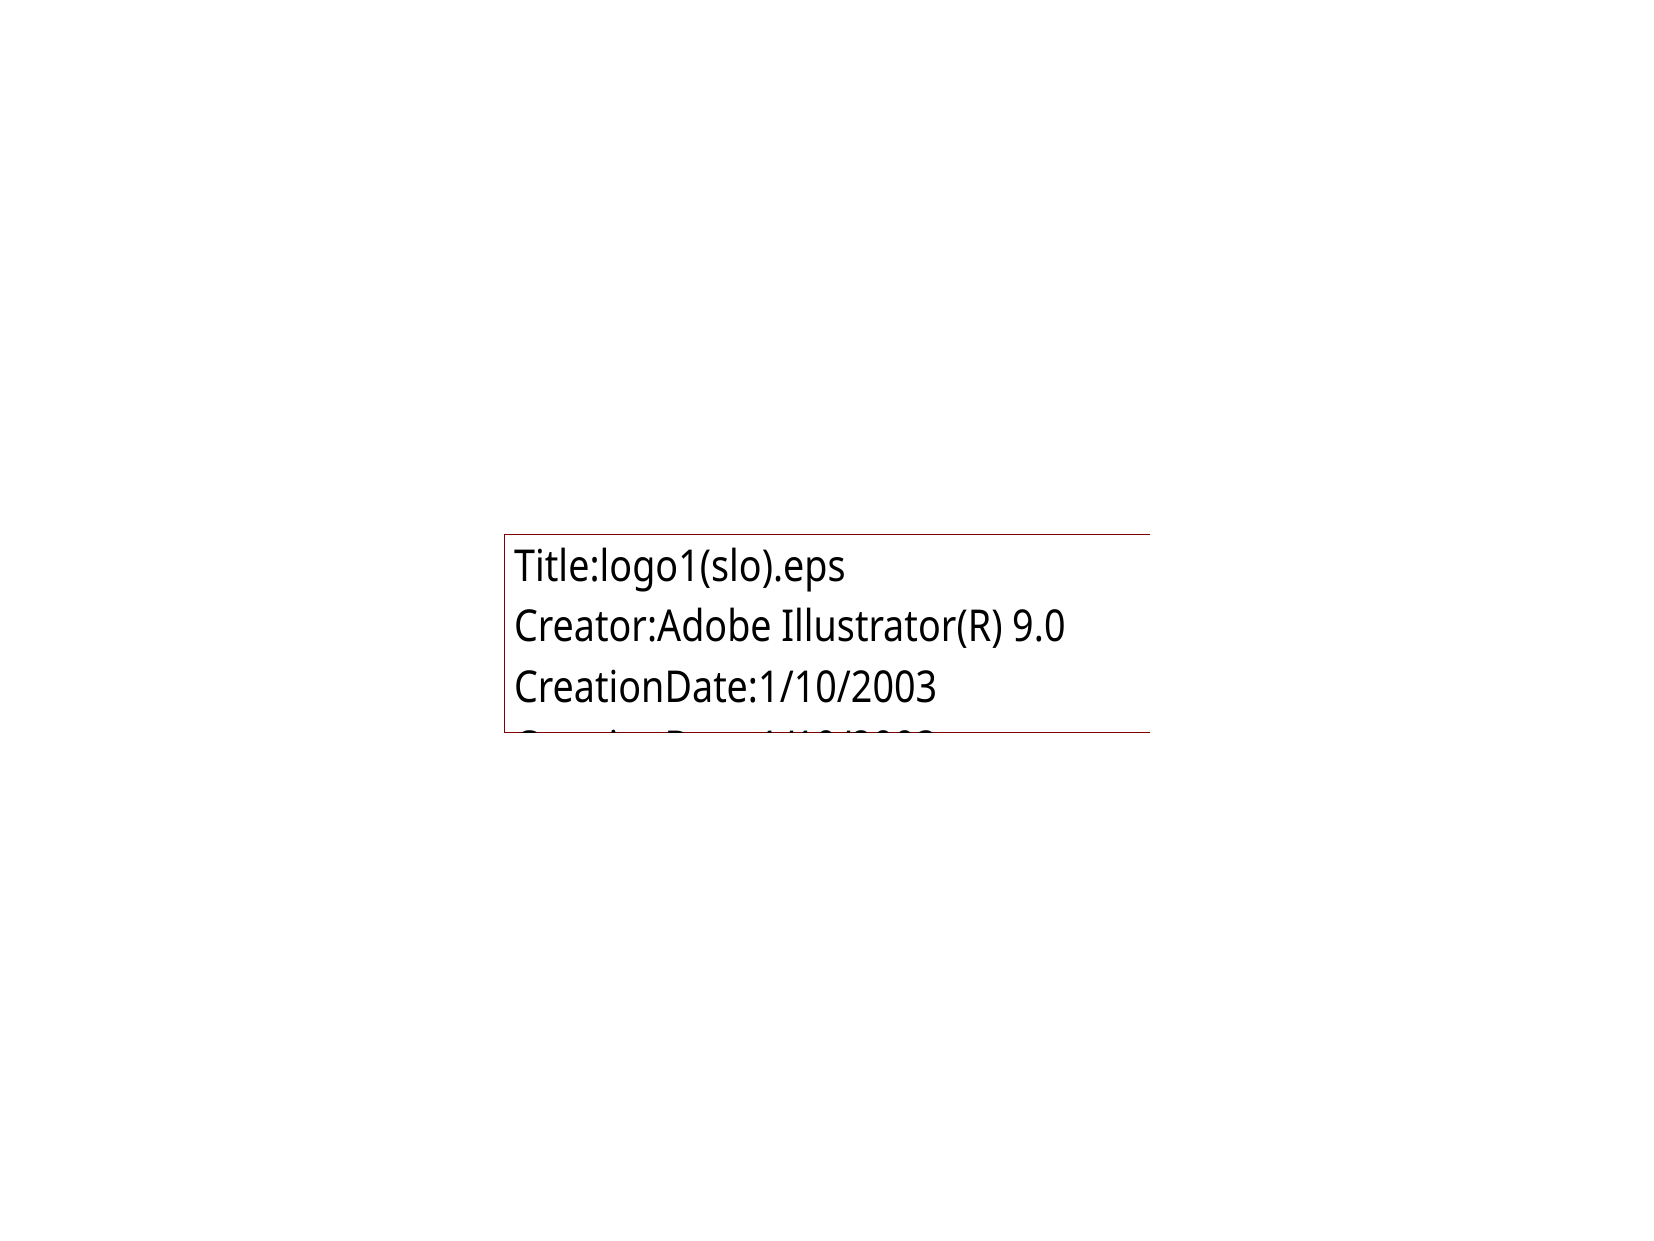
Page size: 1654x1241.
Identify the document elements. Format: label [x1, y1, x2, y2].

picture [501, 531, 1150, 733]
